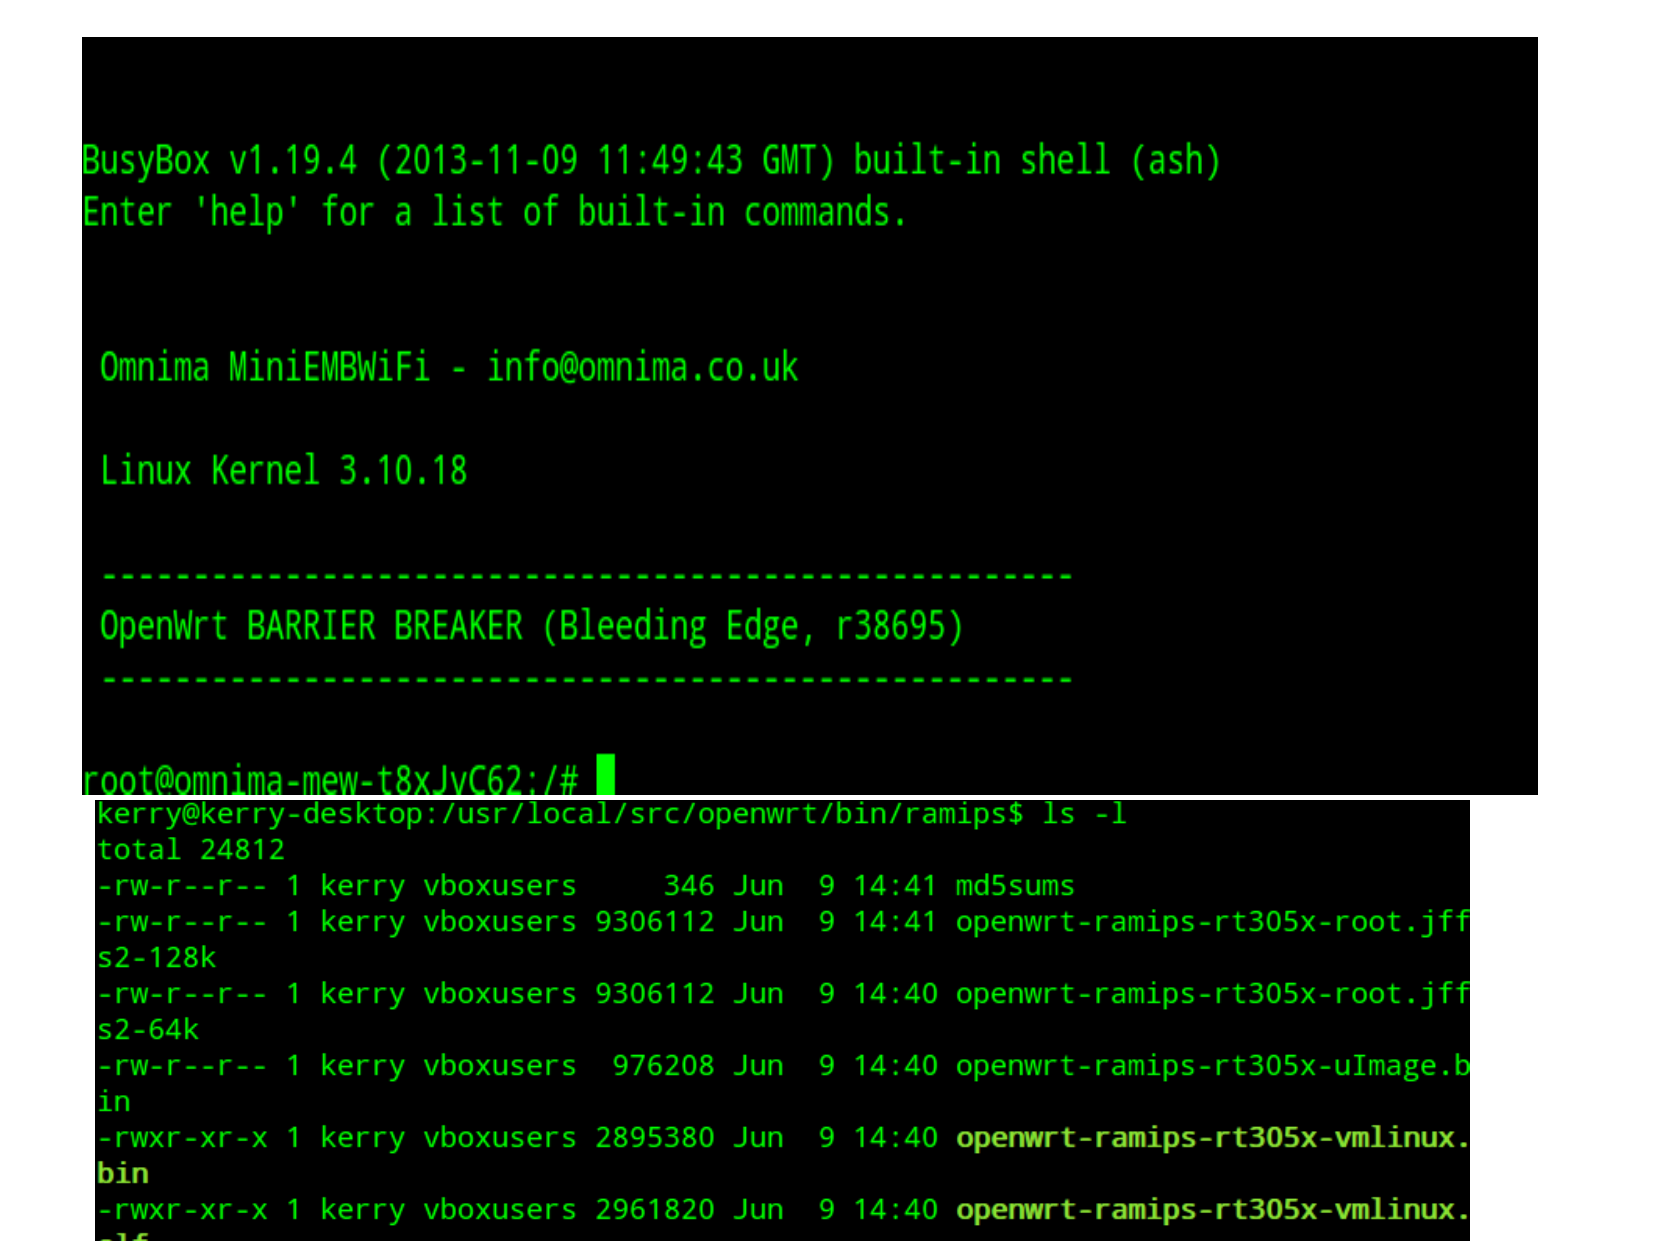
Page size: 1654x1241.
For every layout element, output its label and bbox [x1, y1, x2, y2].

picture [95, 800, 1471, 1241]
picture [82, 37, 1538, 796]
